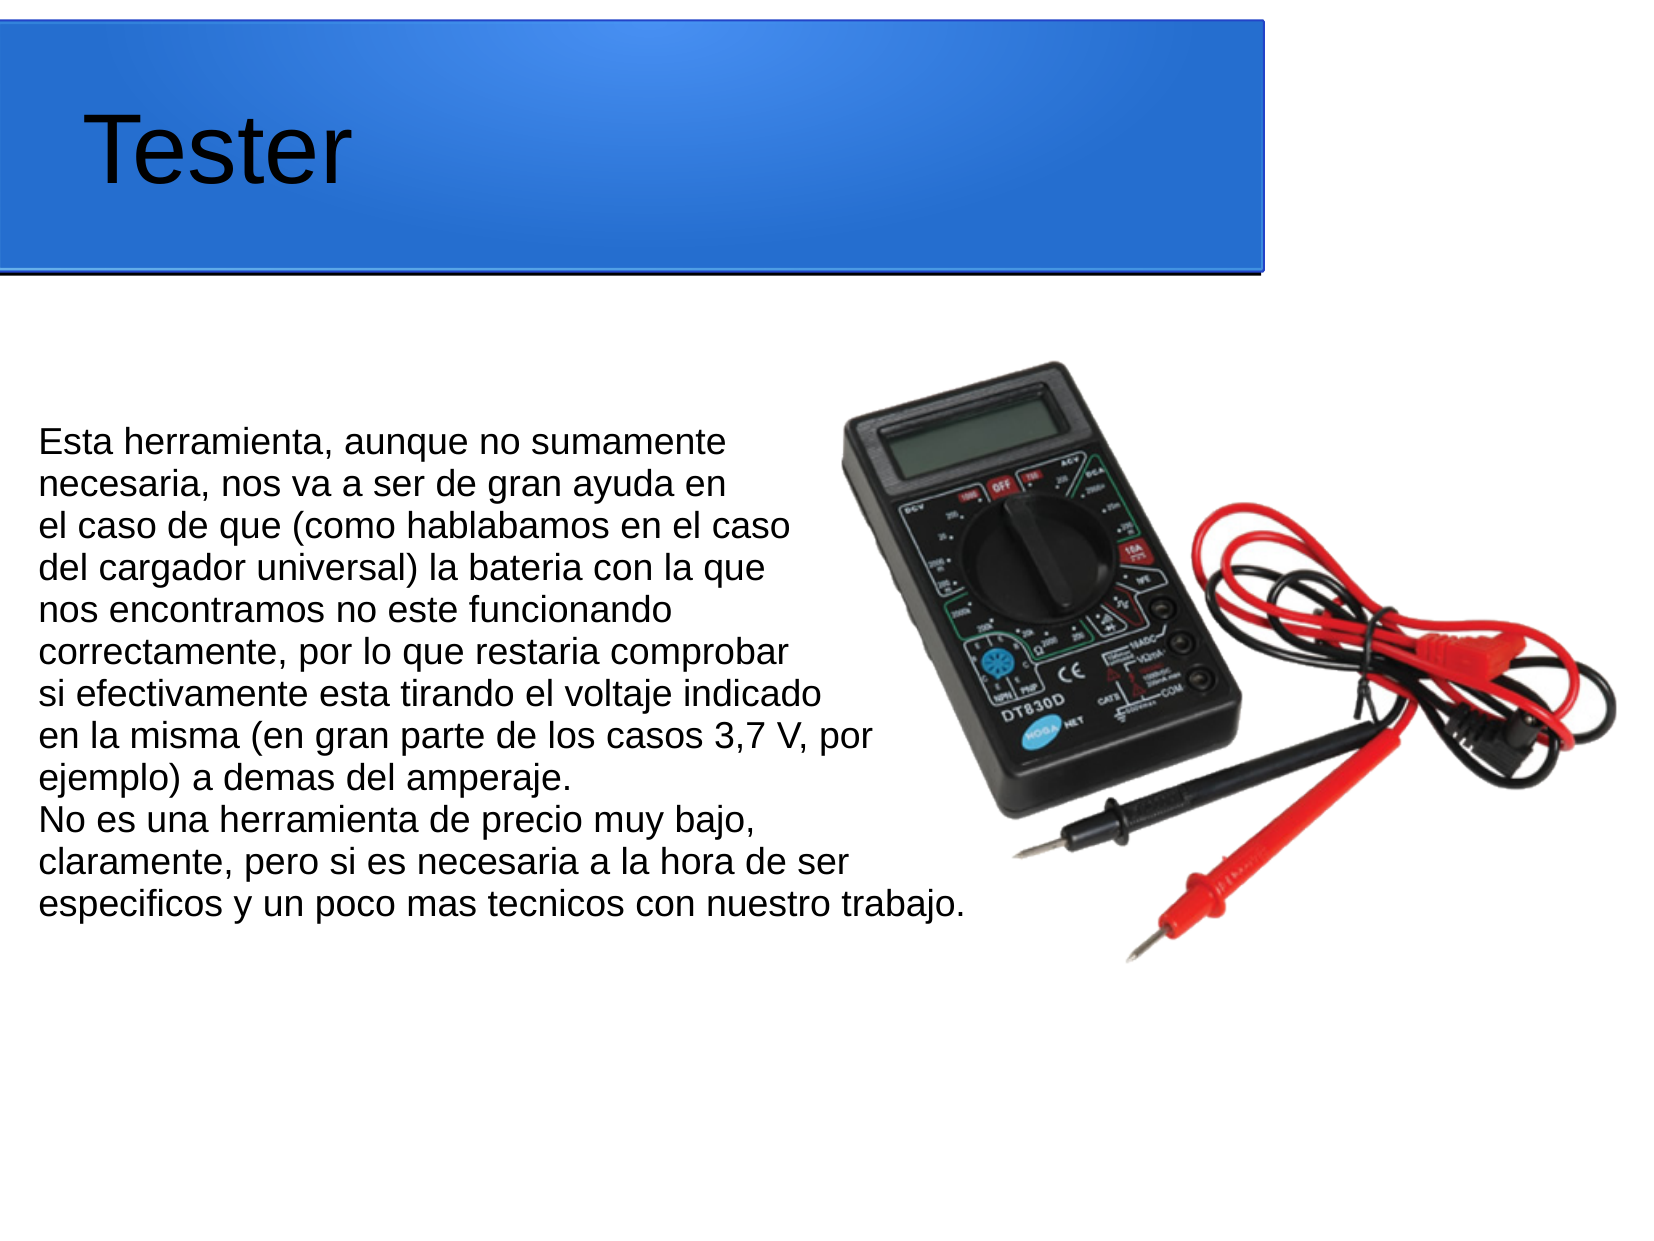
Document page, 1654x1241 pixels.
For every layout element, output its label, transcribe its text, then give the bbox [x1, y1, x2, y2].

title Tester [82, 47, 1235, 252]
picture [779, 354, 1654, 969]
text_box Esta herramienta, aunque no sumamente necesaria, nos va a ser de gran ayuda en el caso de que (como hablabamos en el caso del cargador universal) la bateria con la que nos encontramos no este funcionando correctamente, por lo que restaria comprobar si efectivamente esta tirando el voltaje indicado en la misma (en gran parte de los casos 3,7 V, por ejemplo) a demas del amperaje. No es una herramienta de precio muy bajo, claramente, pero si es necesaria a la hora de ser especificos y un poco mas tecnicos con nuestro trabajo. [23, 413, 1010, 933]
